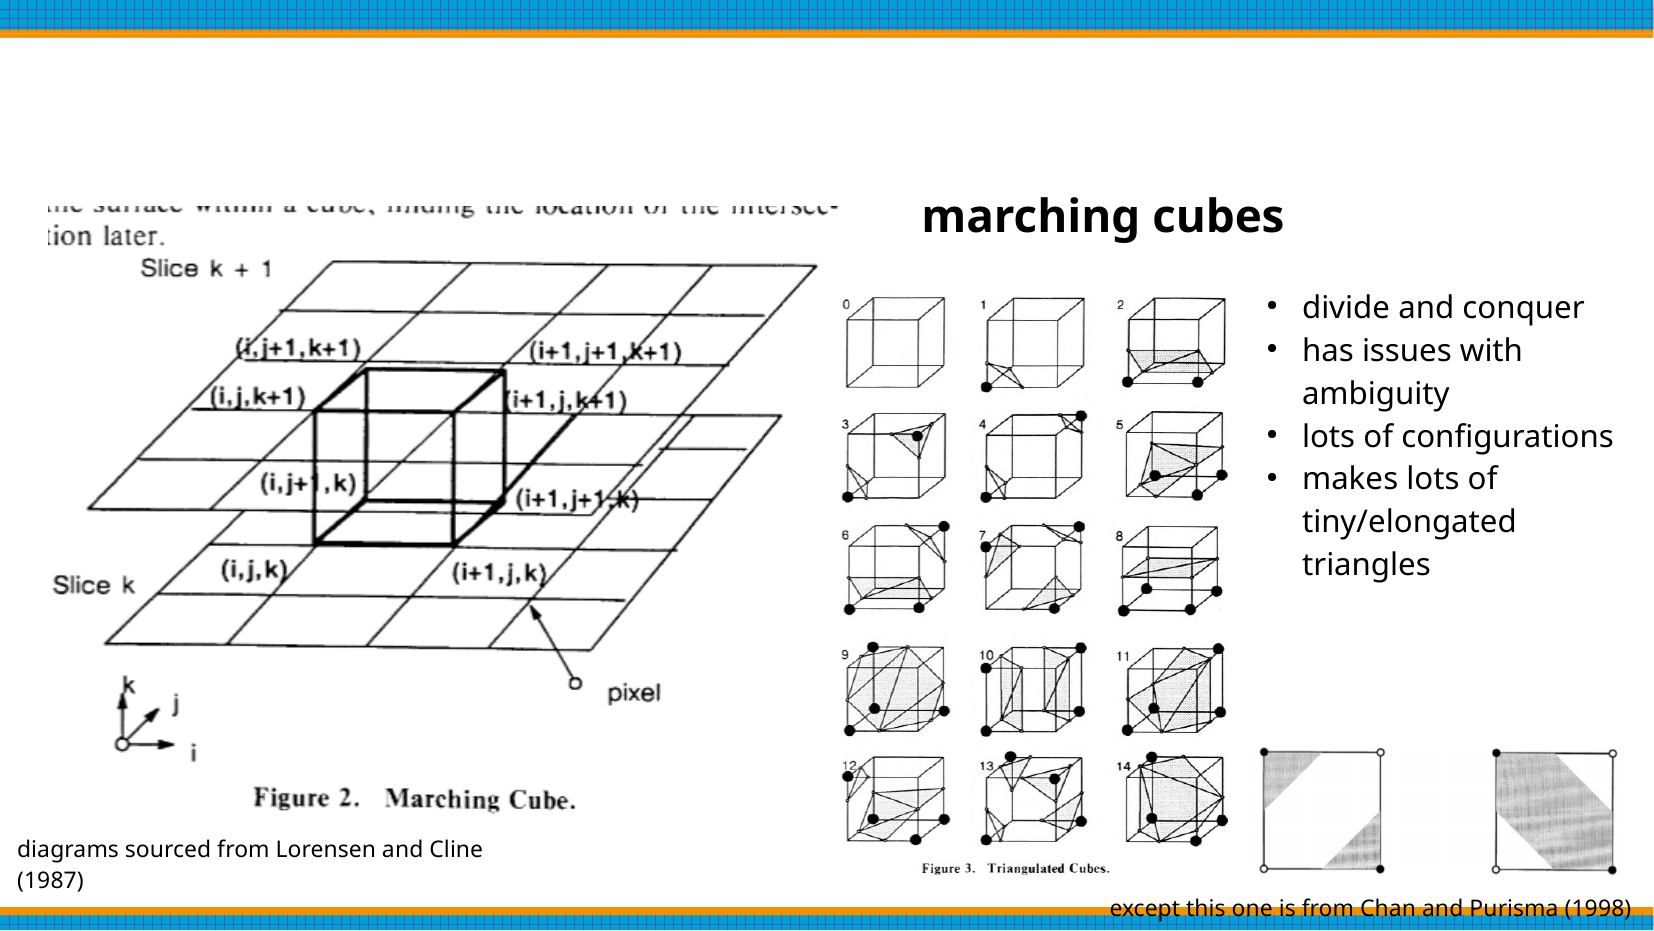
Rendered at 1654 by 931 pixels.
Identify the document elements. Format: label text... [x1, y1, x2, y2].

text_box marching cubes [915, 177, 1289, 252]
picture [48, 206, 1624, 886]
text_box diagrams sourced from Lorensen and Cline (1987) [11, 842, 562, 886]
text_box except this one is from Chan and Purisma (1998) [1103, 885, 1654, 929]
text_box divide and conquer has issues with ambiguity lots of configurations makes lots of tiny/elongated triangles [1260, 279, 1625, 591]
